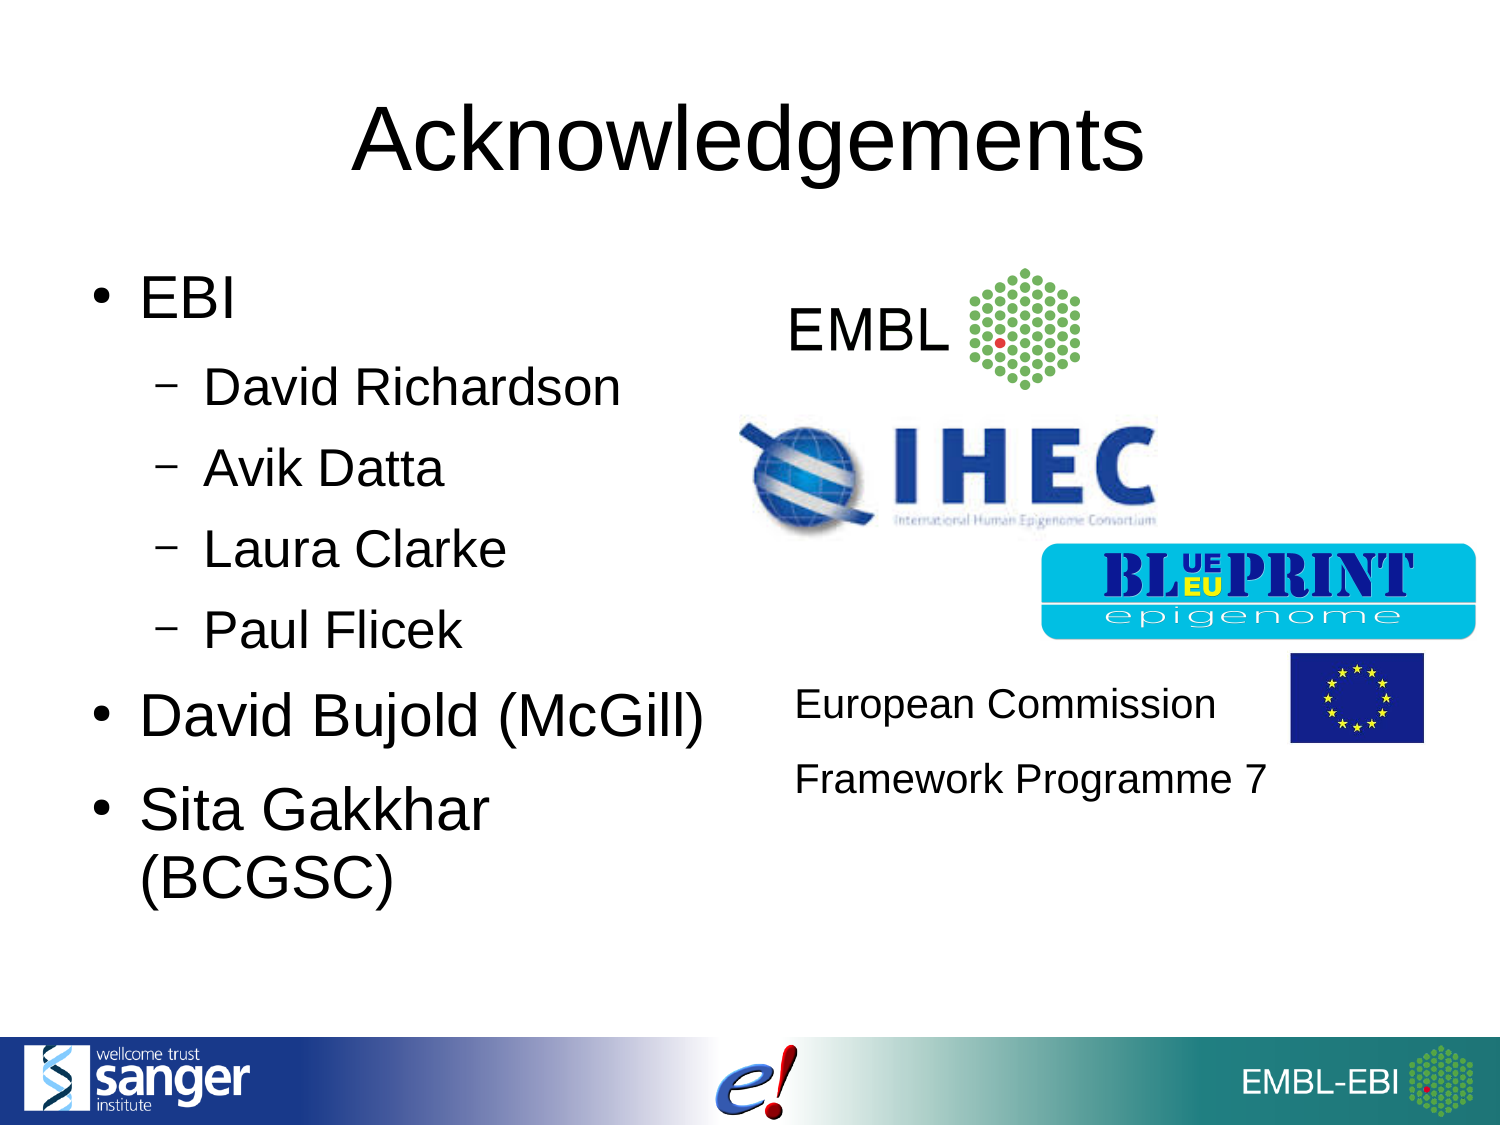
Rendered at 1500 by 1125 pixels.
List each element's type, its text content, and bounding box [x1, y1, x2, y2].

picture [791, 268, 1080, 390]
picture [739, 401, 1477, 641]
text_box European Commission Framework Programme 7 [779, 673, 1382, 811]
title Acknowledgements [75, 44, 1425, 233]
list EBI David Richardson Avik Datta Laura Clarke Paul Flicek David Bujold (McGill) Sita Gakkhar (BCGSC) [75, 263, 720, 916]
picture [0, 1037, 1500, 1125]
picture [1287, 650, 1426, 745]
